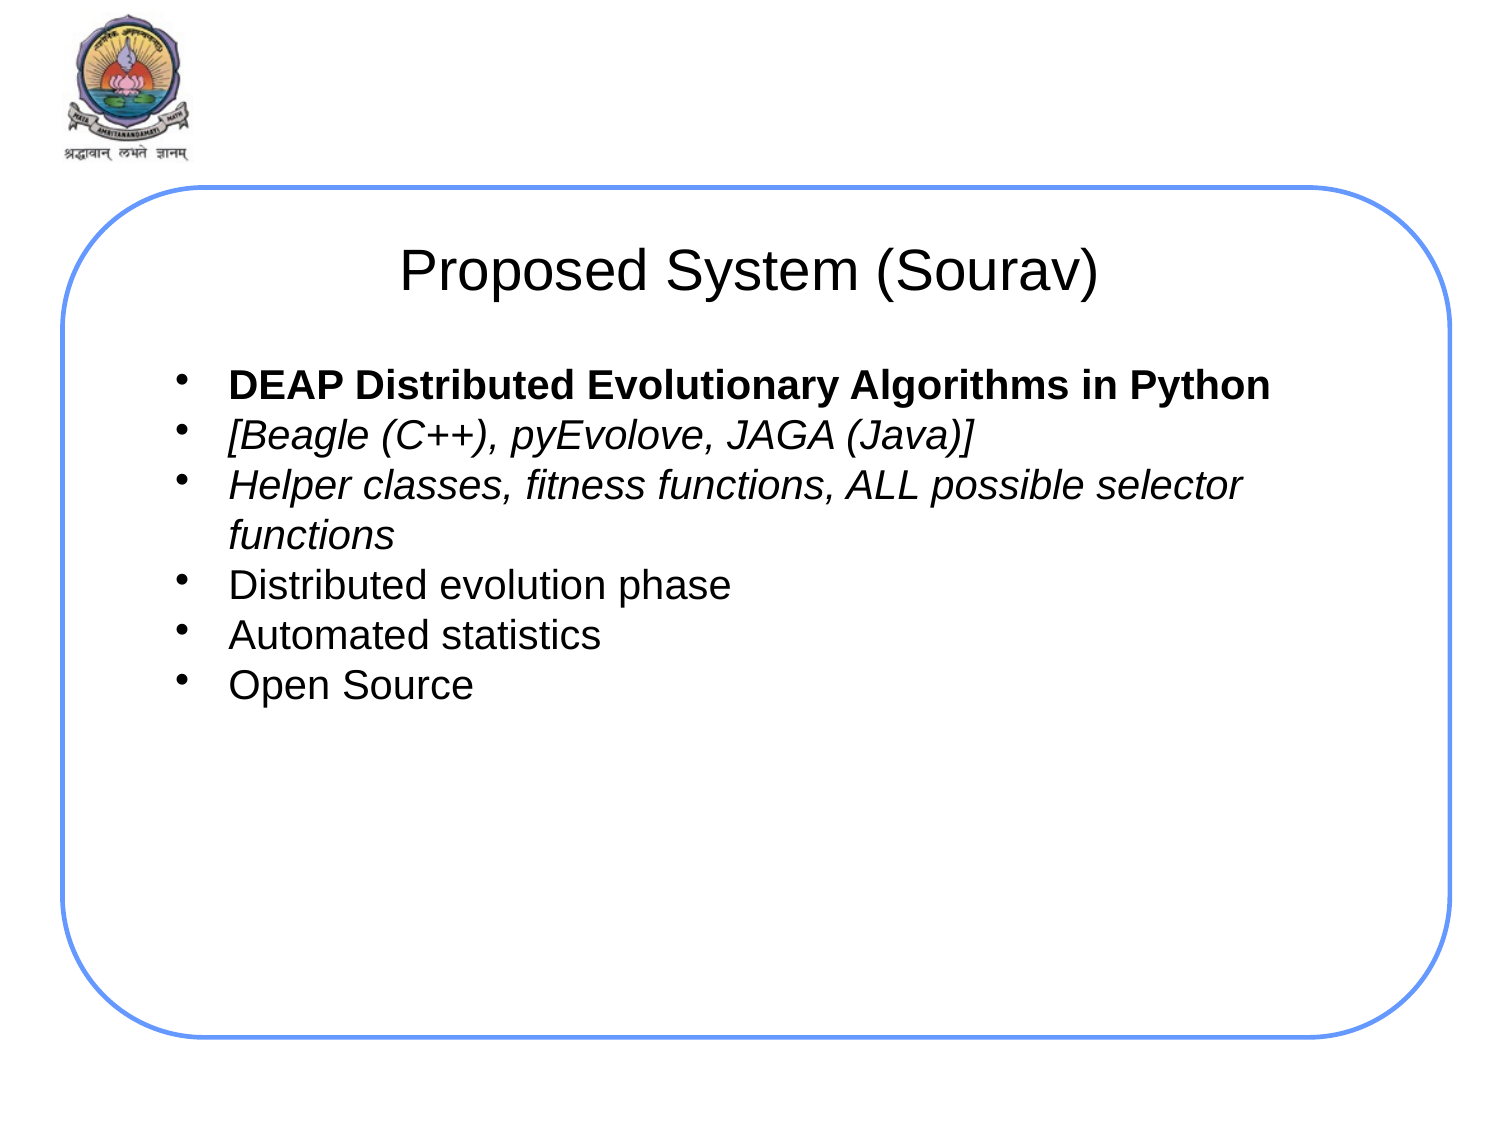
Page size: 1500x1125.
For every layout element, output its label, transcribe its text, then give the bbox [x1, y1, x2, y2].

picture [62, 12, 193, 163]
text_box DEAP Distributed Evolutionary Algorithms in Python [Beagle (C++), pyEvolove, JAGA (Java)] Helper classes, fitness functions, ALL possible selector functions Distributed evolution phase Automated statistics Open Source [149, 350, 1350, 968]
text_box Proposed System (Sourav) [187, 200, 1313, 333]
